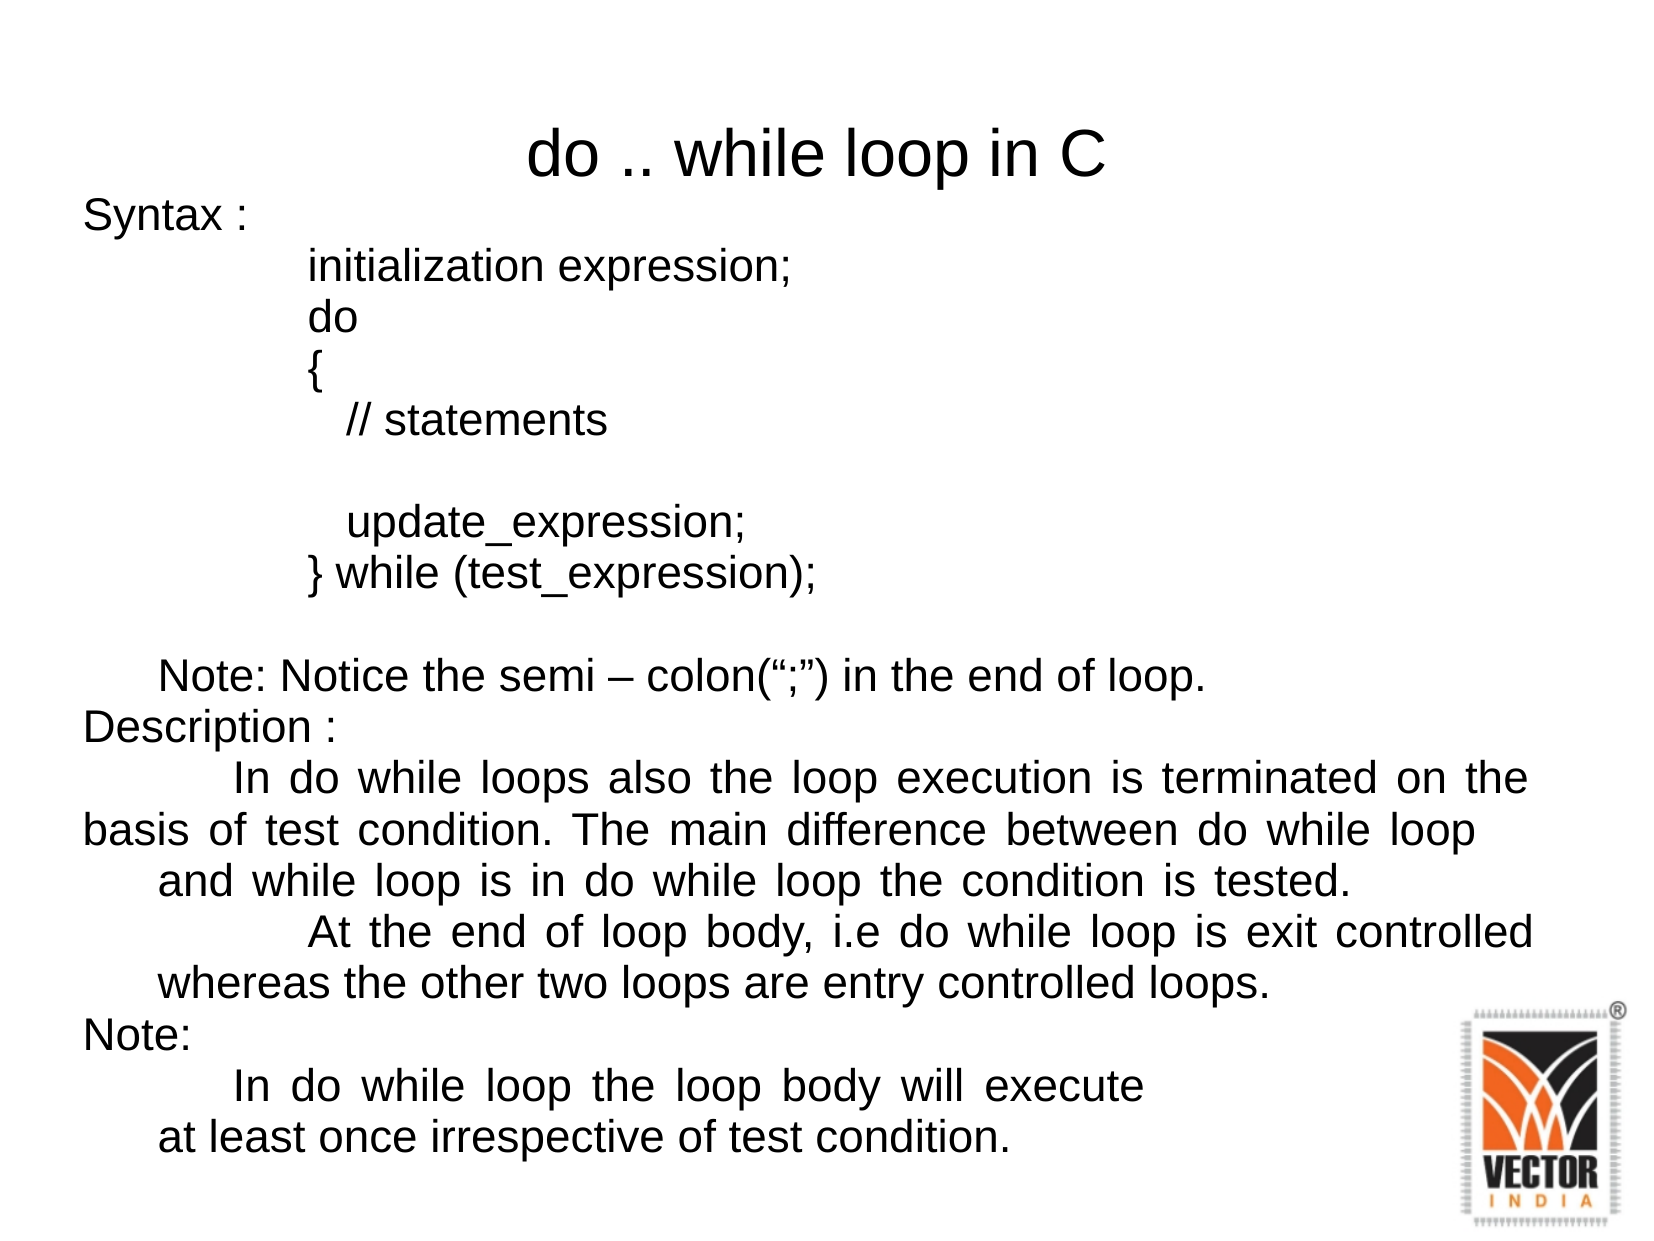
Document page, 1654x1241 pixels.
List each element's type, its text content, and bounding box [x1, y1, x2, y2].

picture [1432, 996, 1654, 1237]
subtitle Syntax : initialization expression; do { // statements update_expression; } while (test_expression); Note: Notice the semi – colon(“;”) in the end of loop. Description : In do while loops also the loop execution is terminated on the basis of test condition. The main difference between do while loop and while loop is in do while loop the condition is tested. At the end of loop body, i.e do while loop is exit controlled whereas the other two loops are entry controlled loops. Note: In do while loop the loop body will execute at least once irrespective of test condition. [82, 0, 1571, 1241]
